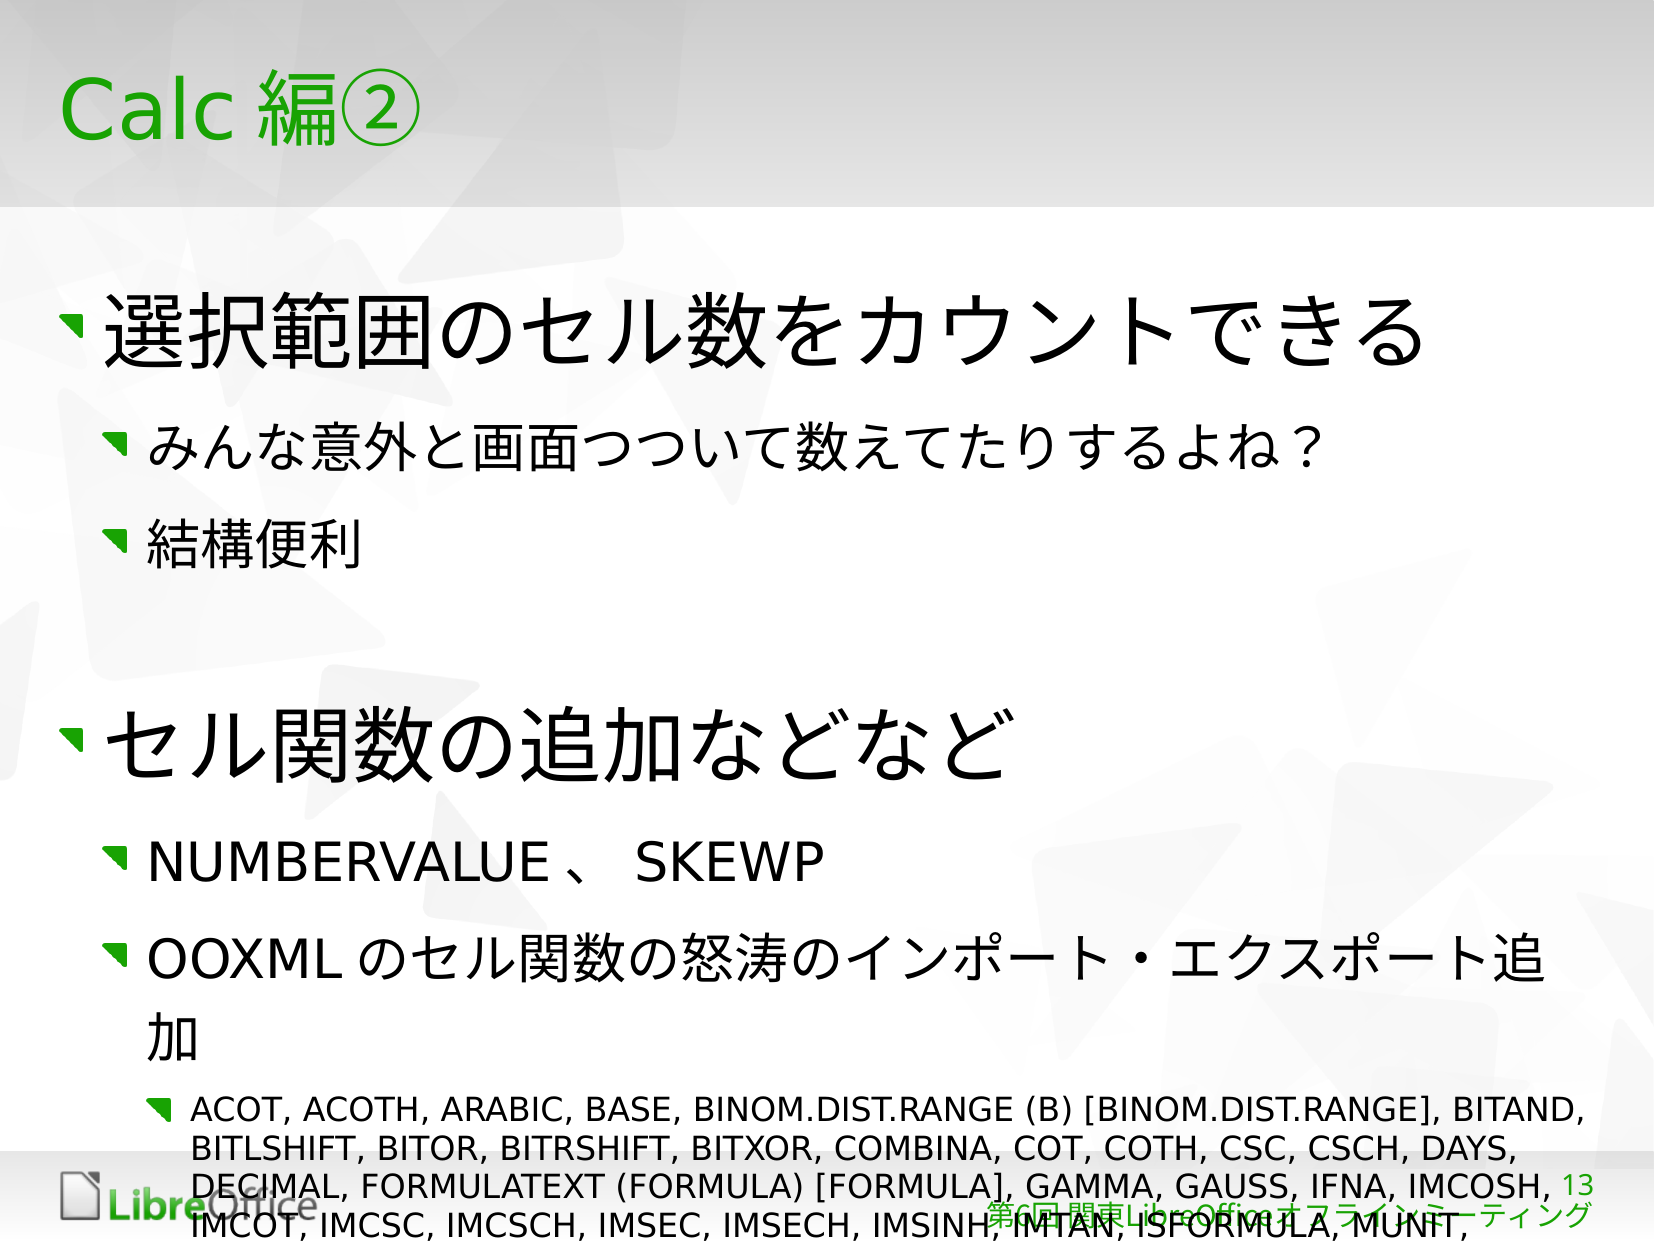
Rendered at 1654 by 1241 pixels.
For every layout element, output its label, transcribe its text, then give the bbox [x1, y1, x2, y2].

picture [919, 1148, 929, 1157]
picture [972, 1111, 987, 1119]
picture [1556, 1111, 1569, 1118]
picture [915, 548, 1654, 1169]
picture [1226, 1111, 1239, 1118]
title Calc編② [59, 29, 1595, 178]
picture [1459, 1111, 1469, 1118]
picture [1319, 1111, 1327, 1120]
picture [919, 1138, 928, 1146]
picture [0, 0, 783, 931]
picture [1103, 1111, 1113, 1118]
list 選択範囲のセル数をカウントできる みんな意外と画面つついて数えてたりするよね？ 結構便利 セル関数の追加などなど NUMBERVALUE、SKEWP OOXMLのセル関数の怒涛のインポート・エクスポート追加 ACOT, ACOTH, ARABIC, BASE, BINOM.DIST.RANGE (B) [BINOM.DIST.RANGE], BITAND, BITLSHIFT, BITOR, BITRSHIFT, BITXOR, COMBINA, COT, COTH, CSC, CSCH, DAYS, DECIMAL, FORMULATEXT (FORMULA) [FORMULA], GAMMA, GAUSS, IFNA, IMCOSH, IMCOT, IMCSC, IMCSCH, IMSEC, IMSECH, IMSINH, IMTAN, ISFORMULA, MUNIT, NUMBERVALUE, PDURATION (DURATION) [PDURATION], PERMUTATIONA, PHI, RRI, SEC, SECH, SHEET, SHEETS, SKEW.P (SKEWP) [SKEWP], UNICHAR, UNICODE, XOR [59, 265, 1595, 1111]
picture [1044, 1111, 1054, 1118]
picture [915, 1111, 923, 1120]
picture [197, 1152, 207, 1157]
picture [146, 1111, 171, 1122]
picture [41, 1152, 337, 1240]
picture [1159, 1111, 1174, 1119]
picture [1376, 1111, 1391, 1119]
